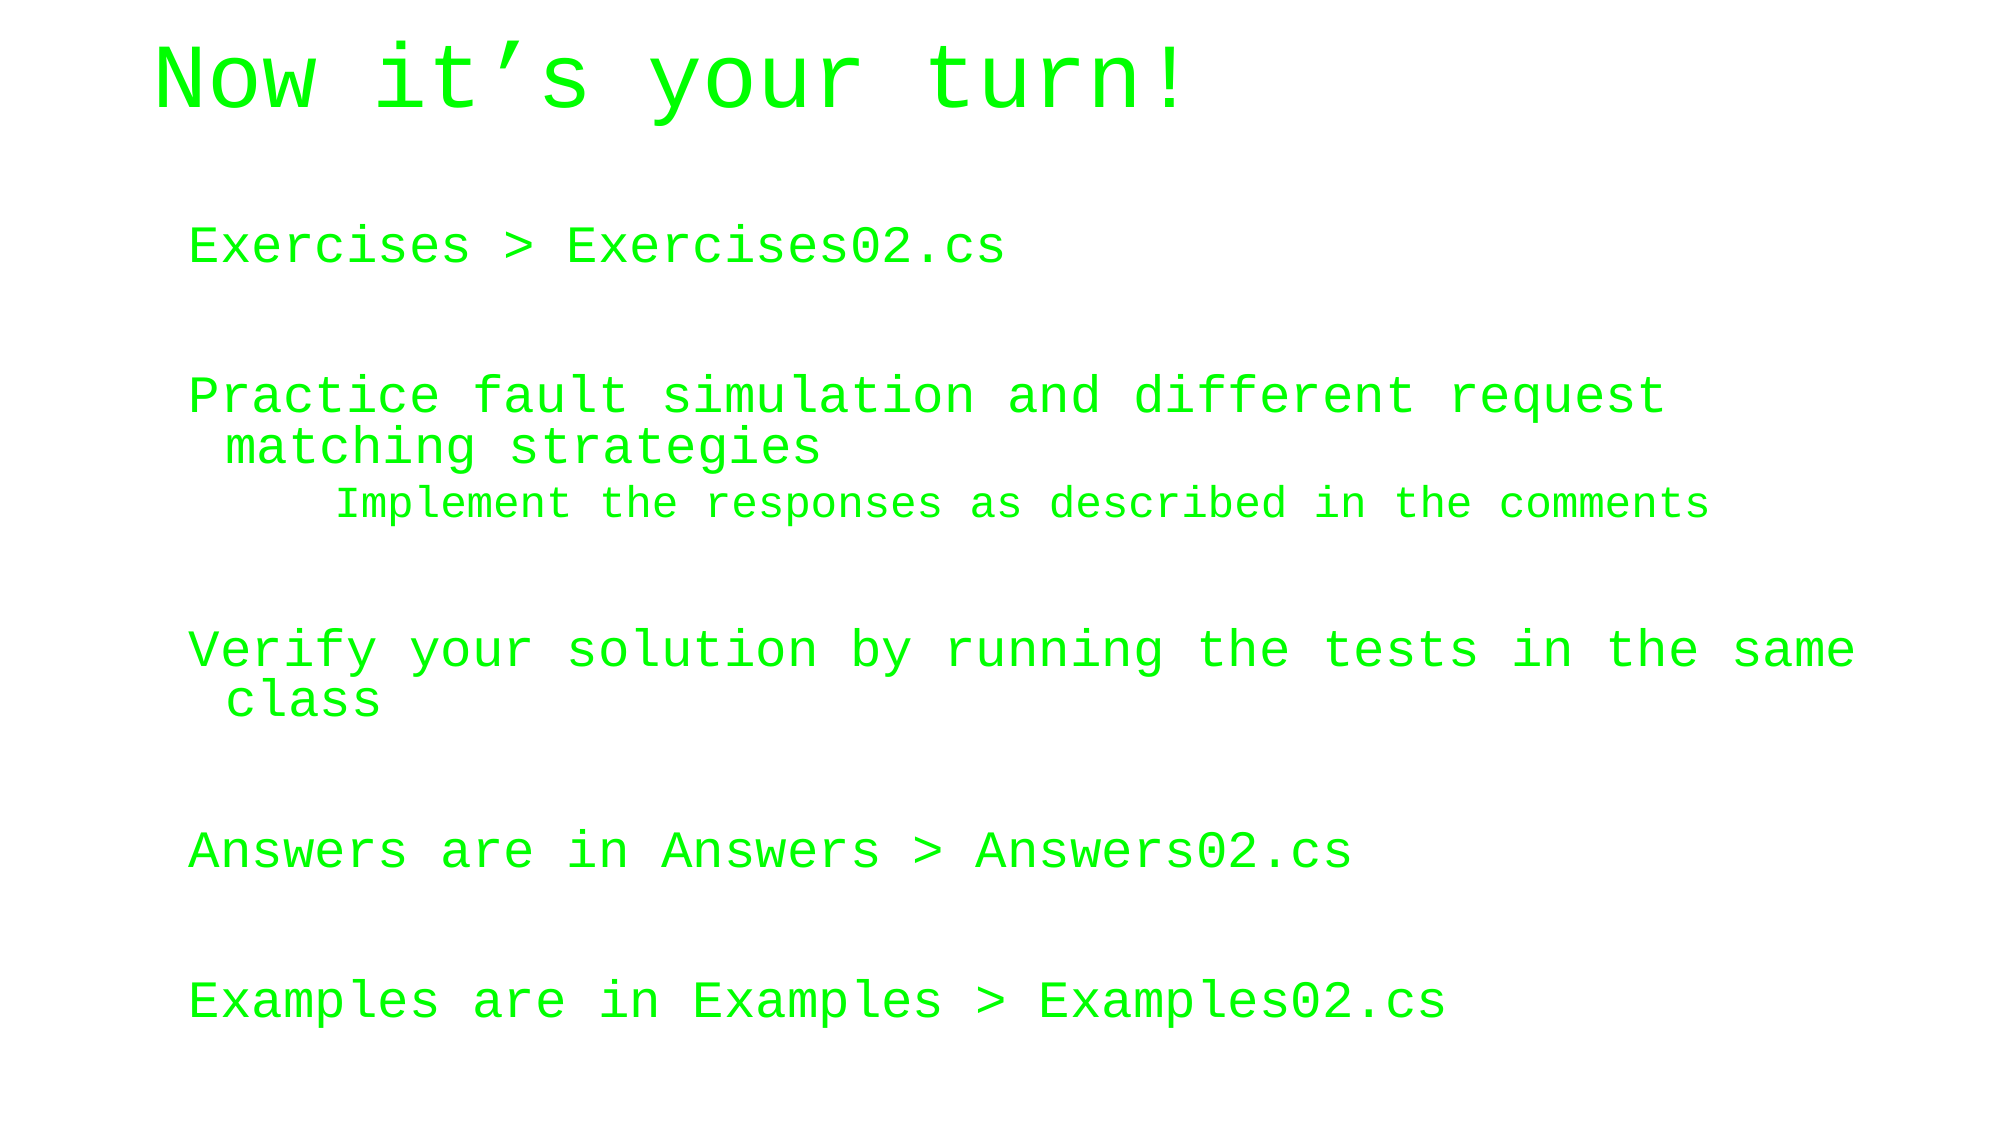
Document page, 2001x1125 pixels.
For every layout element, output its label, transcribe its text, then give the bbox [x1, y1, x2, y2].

list Exercises > Exercises02.cs Practice fault simulation and different request matching strategies Implement the responses as described in the comments Verify your solution by running the tests in the same class Answers are in Answers > Answers02.cs Examples are in Examples > Examples02.cs [137, 214, 1939, 1041]
title Now it’s your turn! [137, 18, 1863, 137]
